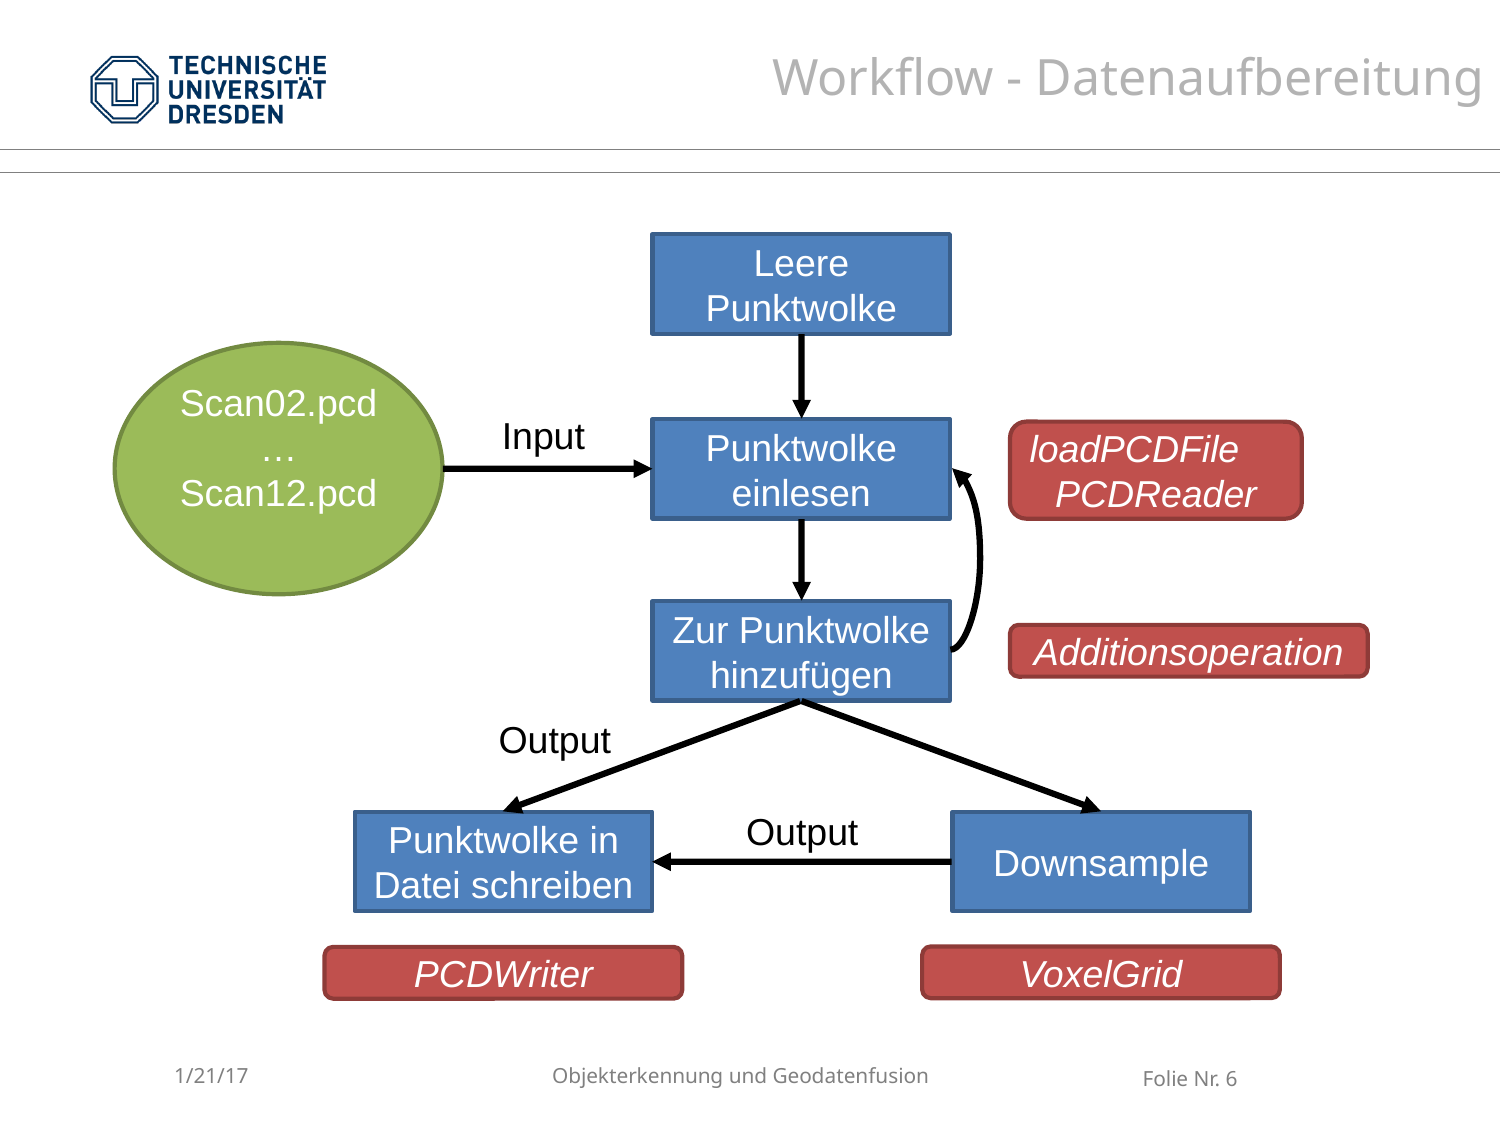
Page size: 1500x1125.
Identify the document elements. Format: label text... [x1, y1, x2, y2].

text_box Leere Punktwolke [652, 234, 950, 334]
text_box Punktwolke einlesen [652, 419, 950, 519]
text_box VoxelGrid [922, 946, 1280, 999]
text_box Scan02.pcd … Scan12.pcd [114, 342, 443, 595]
picture [90, 54, 326, 124]
text_box loadPCDFile PCDReader [1009, 421, 1302, 519]
text_box Output [731, 800, 918, 861]
text_box Downsample [952, 811, 1250, 912]
text_box PCDWriter [324, 946, 683, 999]
text_box Output [483, 708, 670, 768]
text_box Additionsoperation [1009, 624, 1368, 677]
text_box Workflow - Datenaufbereitung [702, 37, 1500, 113]
text_box Punktwolke in Datei schreiben [354, 811, 653, 912]
text_box Zur Punktwolke hinzufügen [652, 601, 950, 701]
text_box Input [487, 404, 674, 464]
text_box 1/21/17 [159, 1045, 509, 1106]
